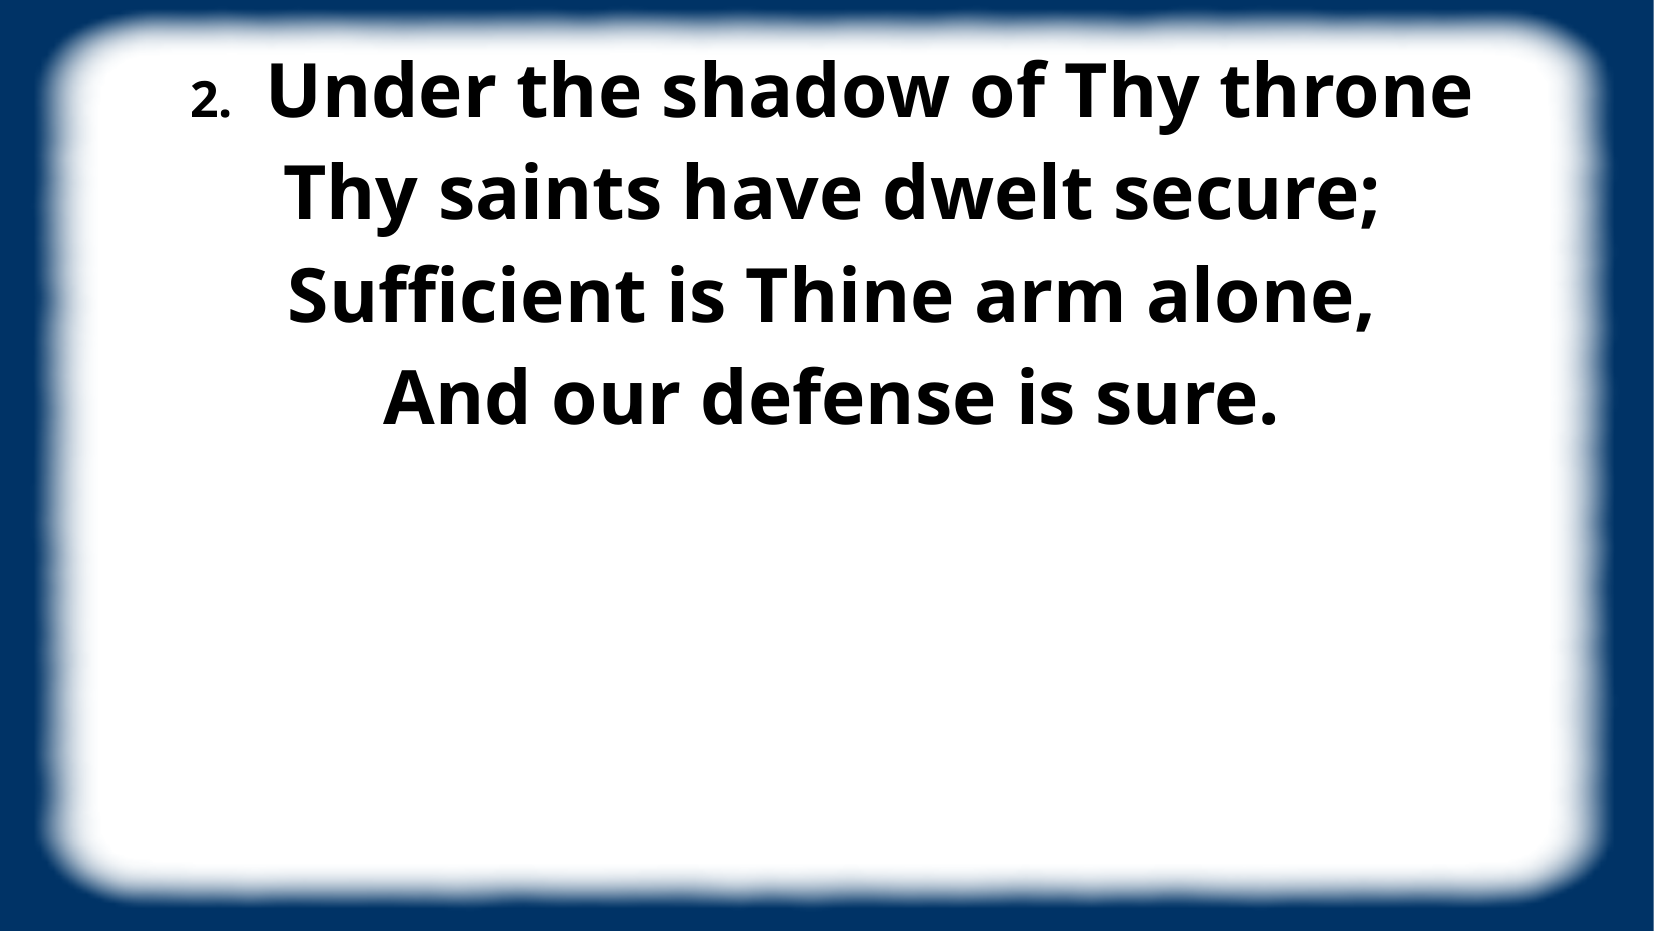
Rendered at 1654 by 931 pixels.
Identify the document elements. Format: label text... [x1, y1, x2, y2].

picture [0, 0, 1654, 931]
text_box 2. Under the shadow of Thy throne Thy saints have dwelt secure; Sufficient is Thine arm alone, And our defense is sure. [105, 30, 1561, 445]
